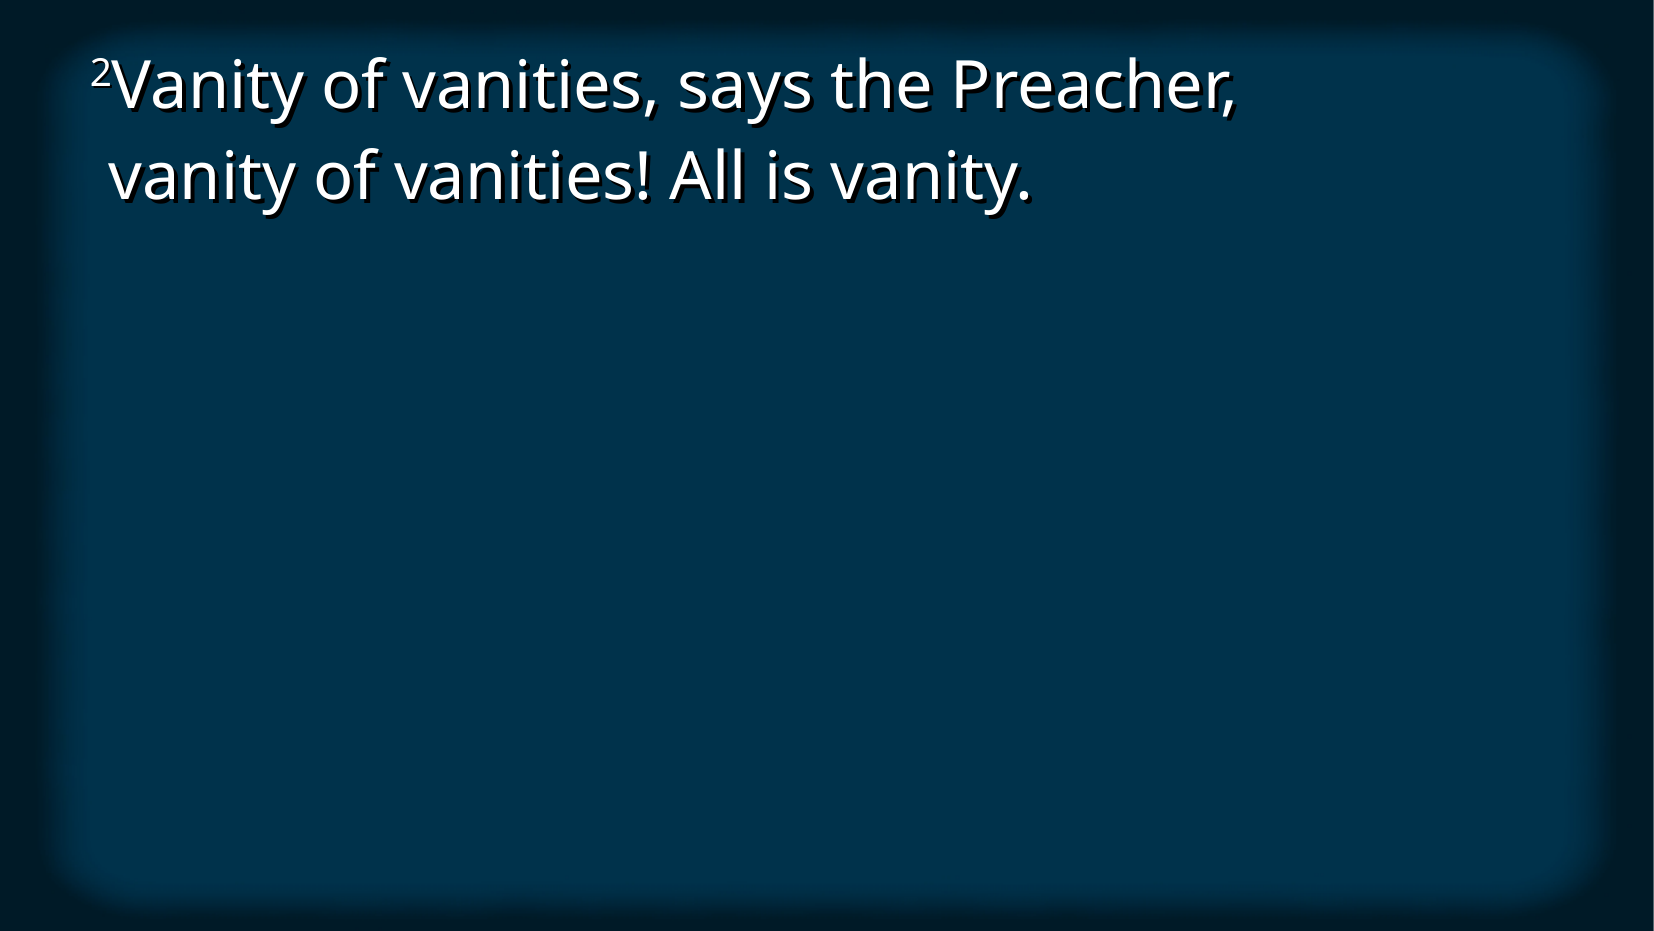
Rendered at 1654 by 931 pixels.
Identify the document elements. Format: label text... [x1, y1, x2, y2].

picture [0, 0, 1654, 931]
text_box 2Vanity of vanities, says the Preacher, vanity of vanities! All is vanity. [75, 30, 1576, 223]
